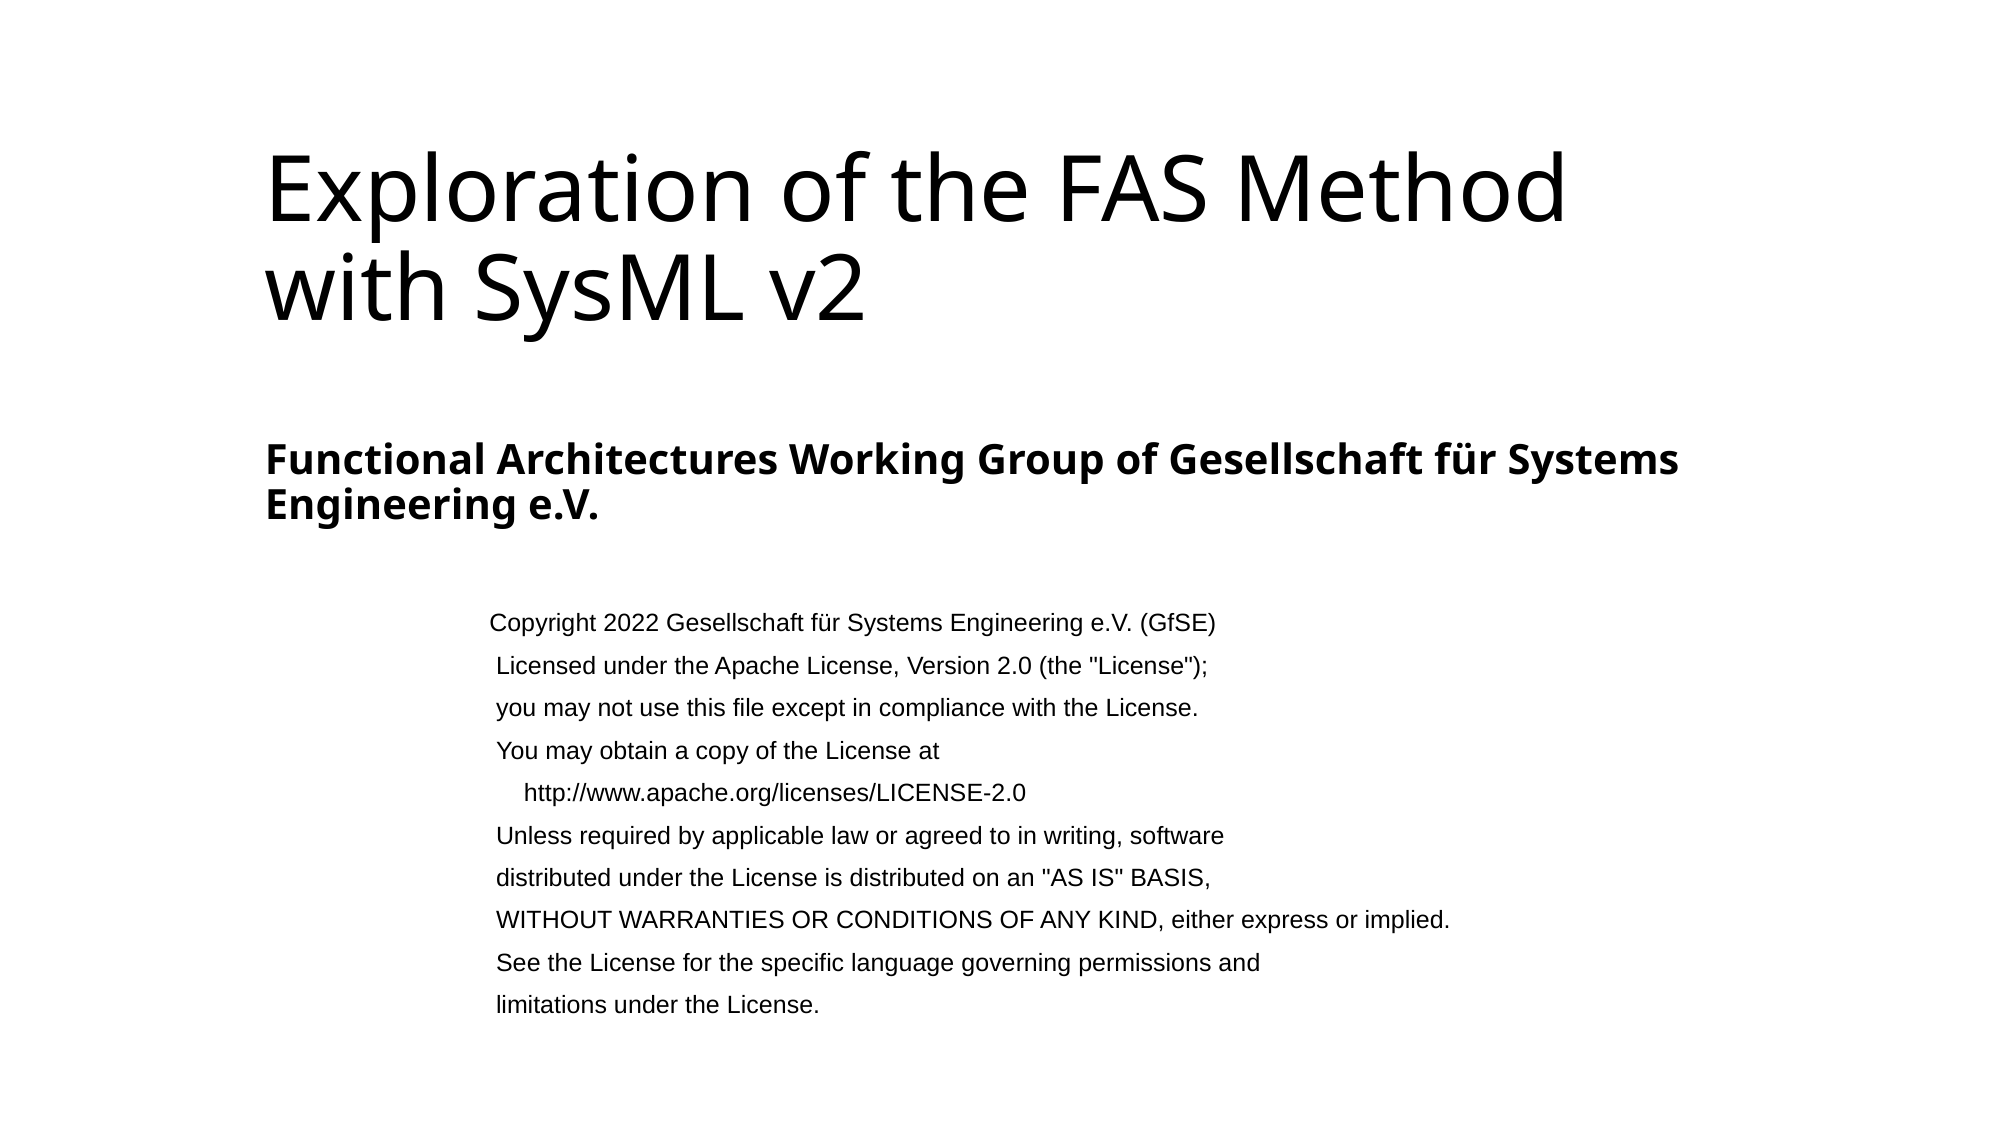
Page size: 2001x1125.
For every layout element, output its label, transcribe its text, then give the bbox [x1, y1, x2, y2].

title Exploration of the FAS Method with SysML v2 Functional Architectures Working Group of Gesellschaft für Systems Engineering e.V. [249, 134, 1750, 527]
subtitle Copyright 2022 Gesellschaft für Systems Engineering e.V. (GfSE) Licensed under the Apache License, Version 2.0 (the "License"); you may not use this file except in compliance with the License. You may obtain a copy of the License at http://www.apache.org/licenses/LICENSE-2.0 Unless required by applicable law or agreed to in writing, software distributed under the License is distributed on an "AS IS" BASIS, WITHOUT WARRANTIES OR CONDITIONS OF ANY KIND, either express or implied. See the License for the specific language governing permissions and limitations under the License. [460, 566, 1855, 1063]
